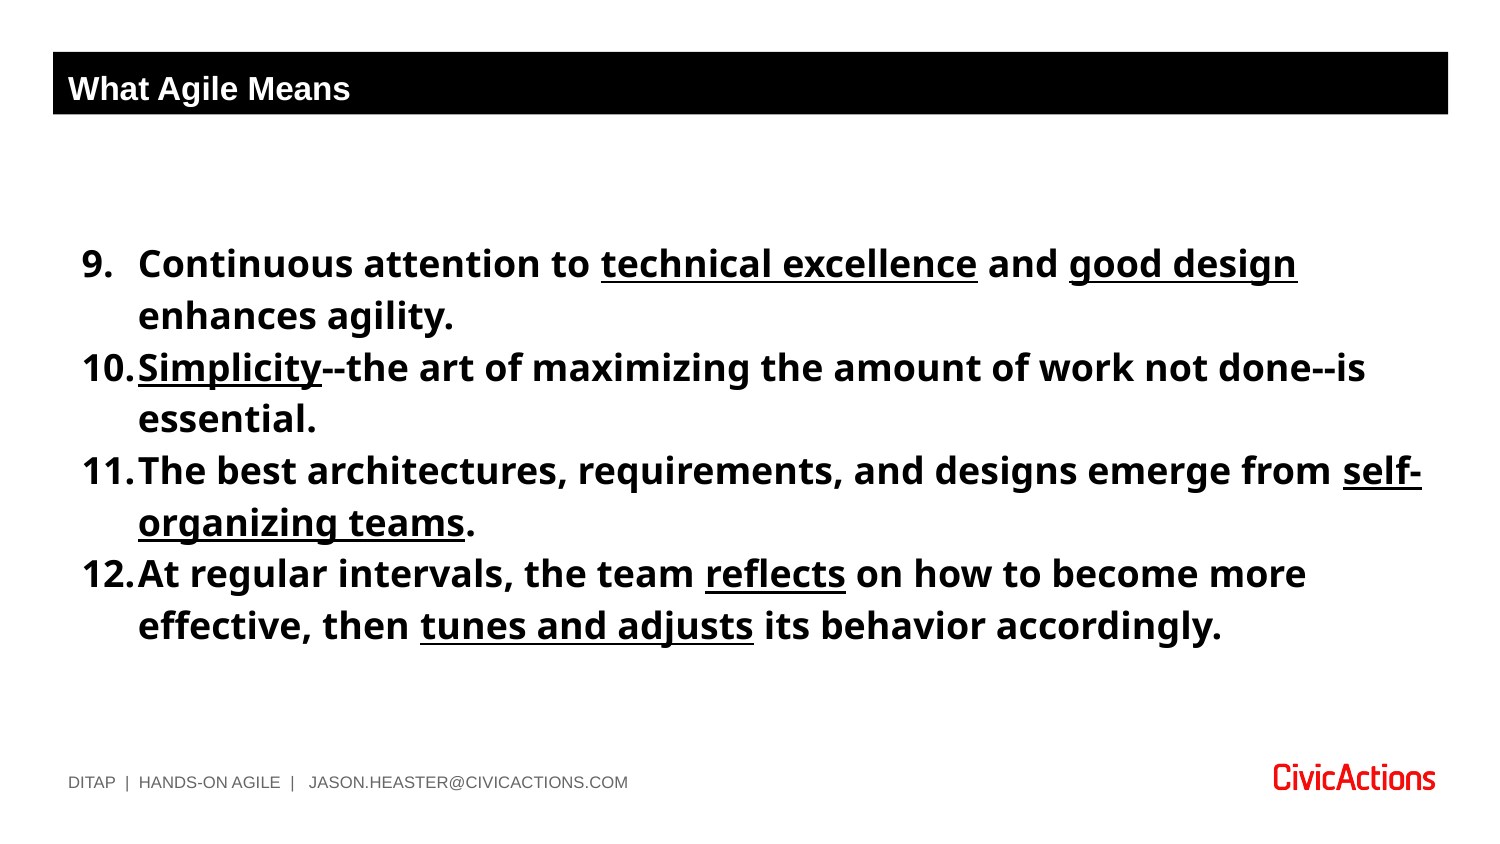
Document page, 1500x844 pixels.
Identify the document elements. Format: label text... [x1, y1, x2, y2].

picture [1271, 758, 1438, 795]
title What Agile Means [53, 51, 1449, 115]
